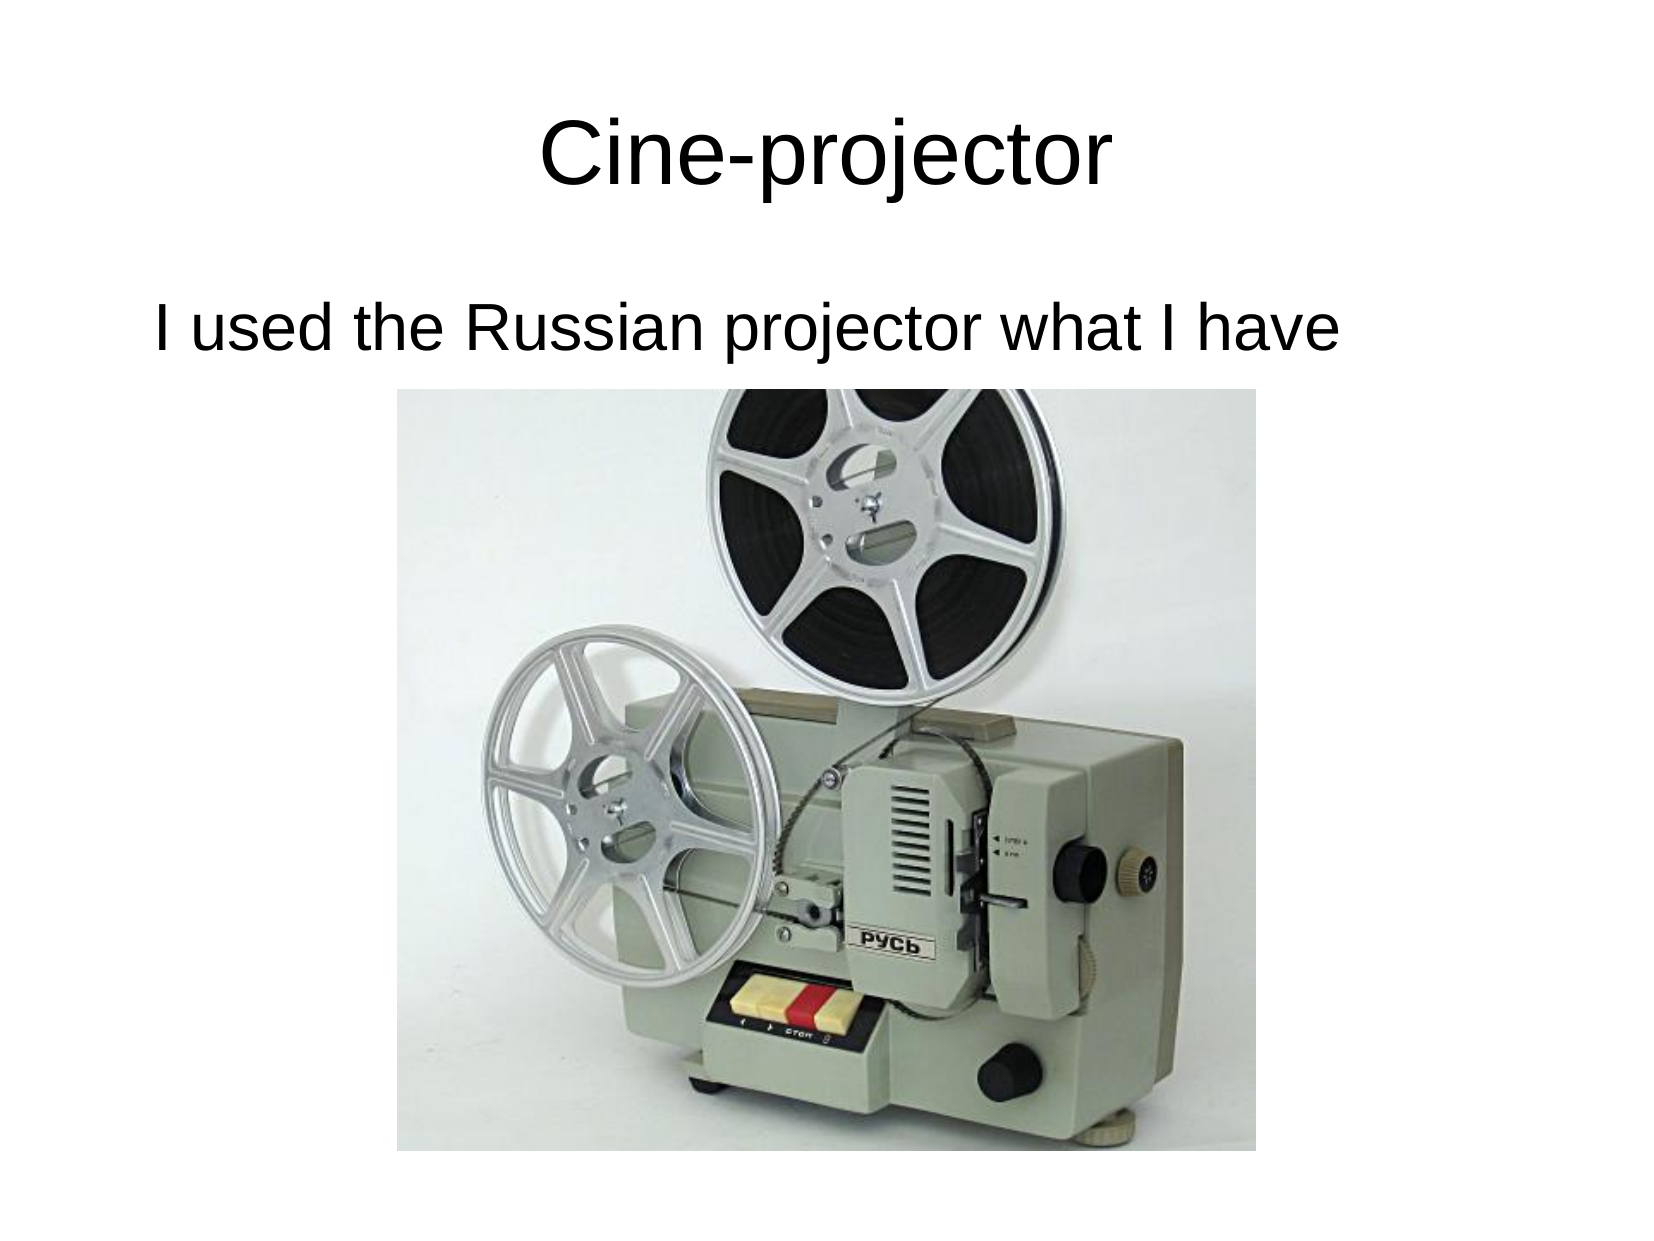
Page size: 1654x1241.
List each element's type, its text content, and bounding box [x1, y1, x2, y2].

title Cine-projector [82, 49, 1571, 257]
list I used the Russian projector what I have [82, 290, 1538, 390]
picture [397, 389, 1256, 1151]
